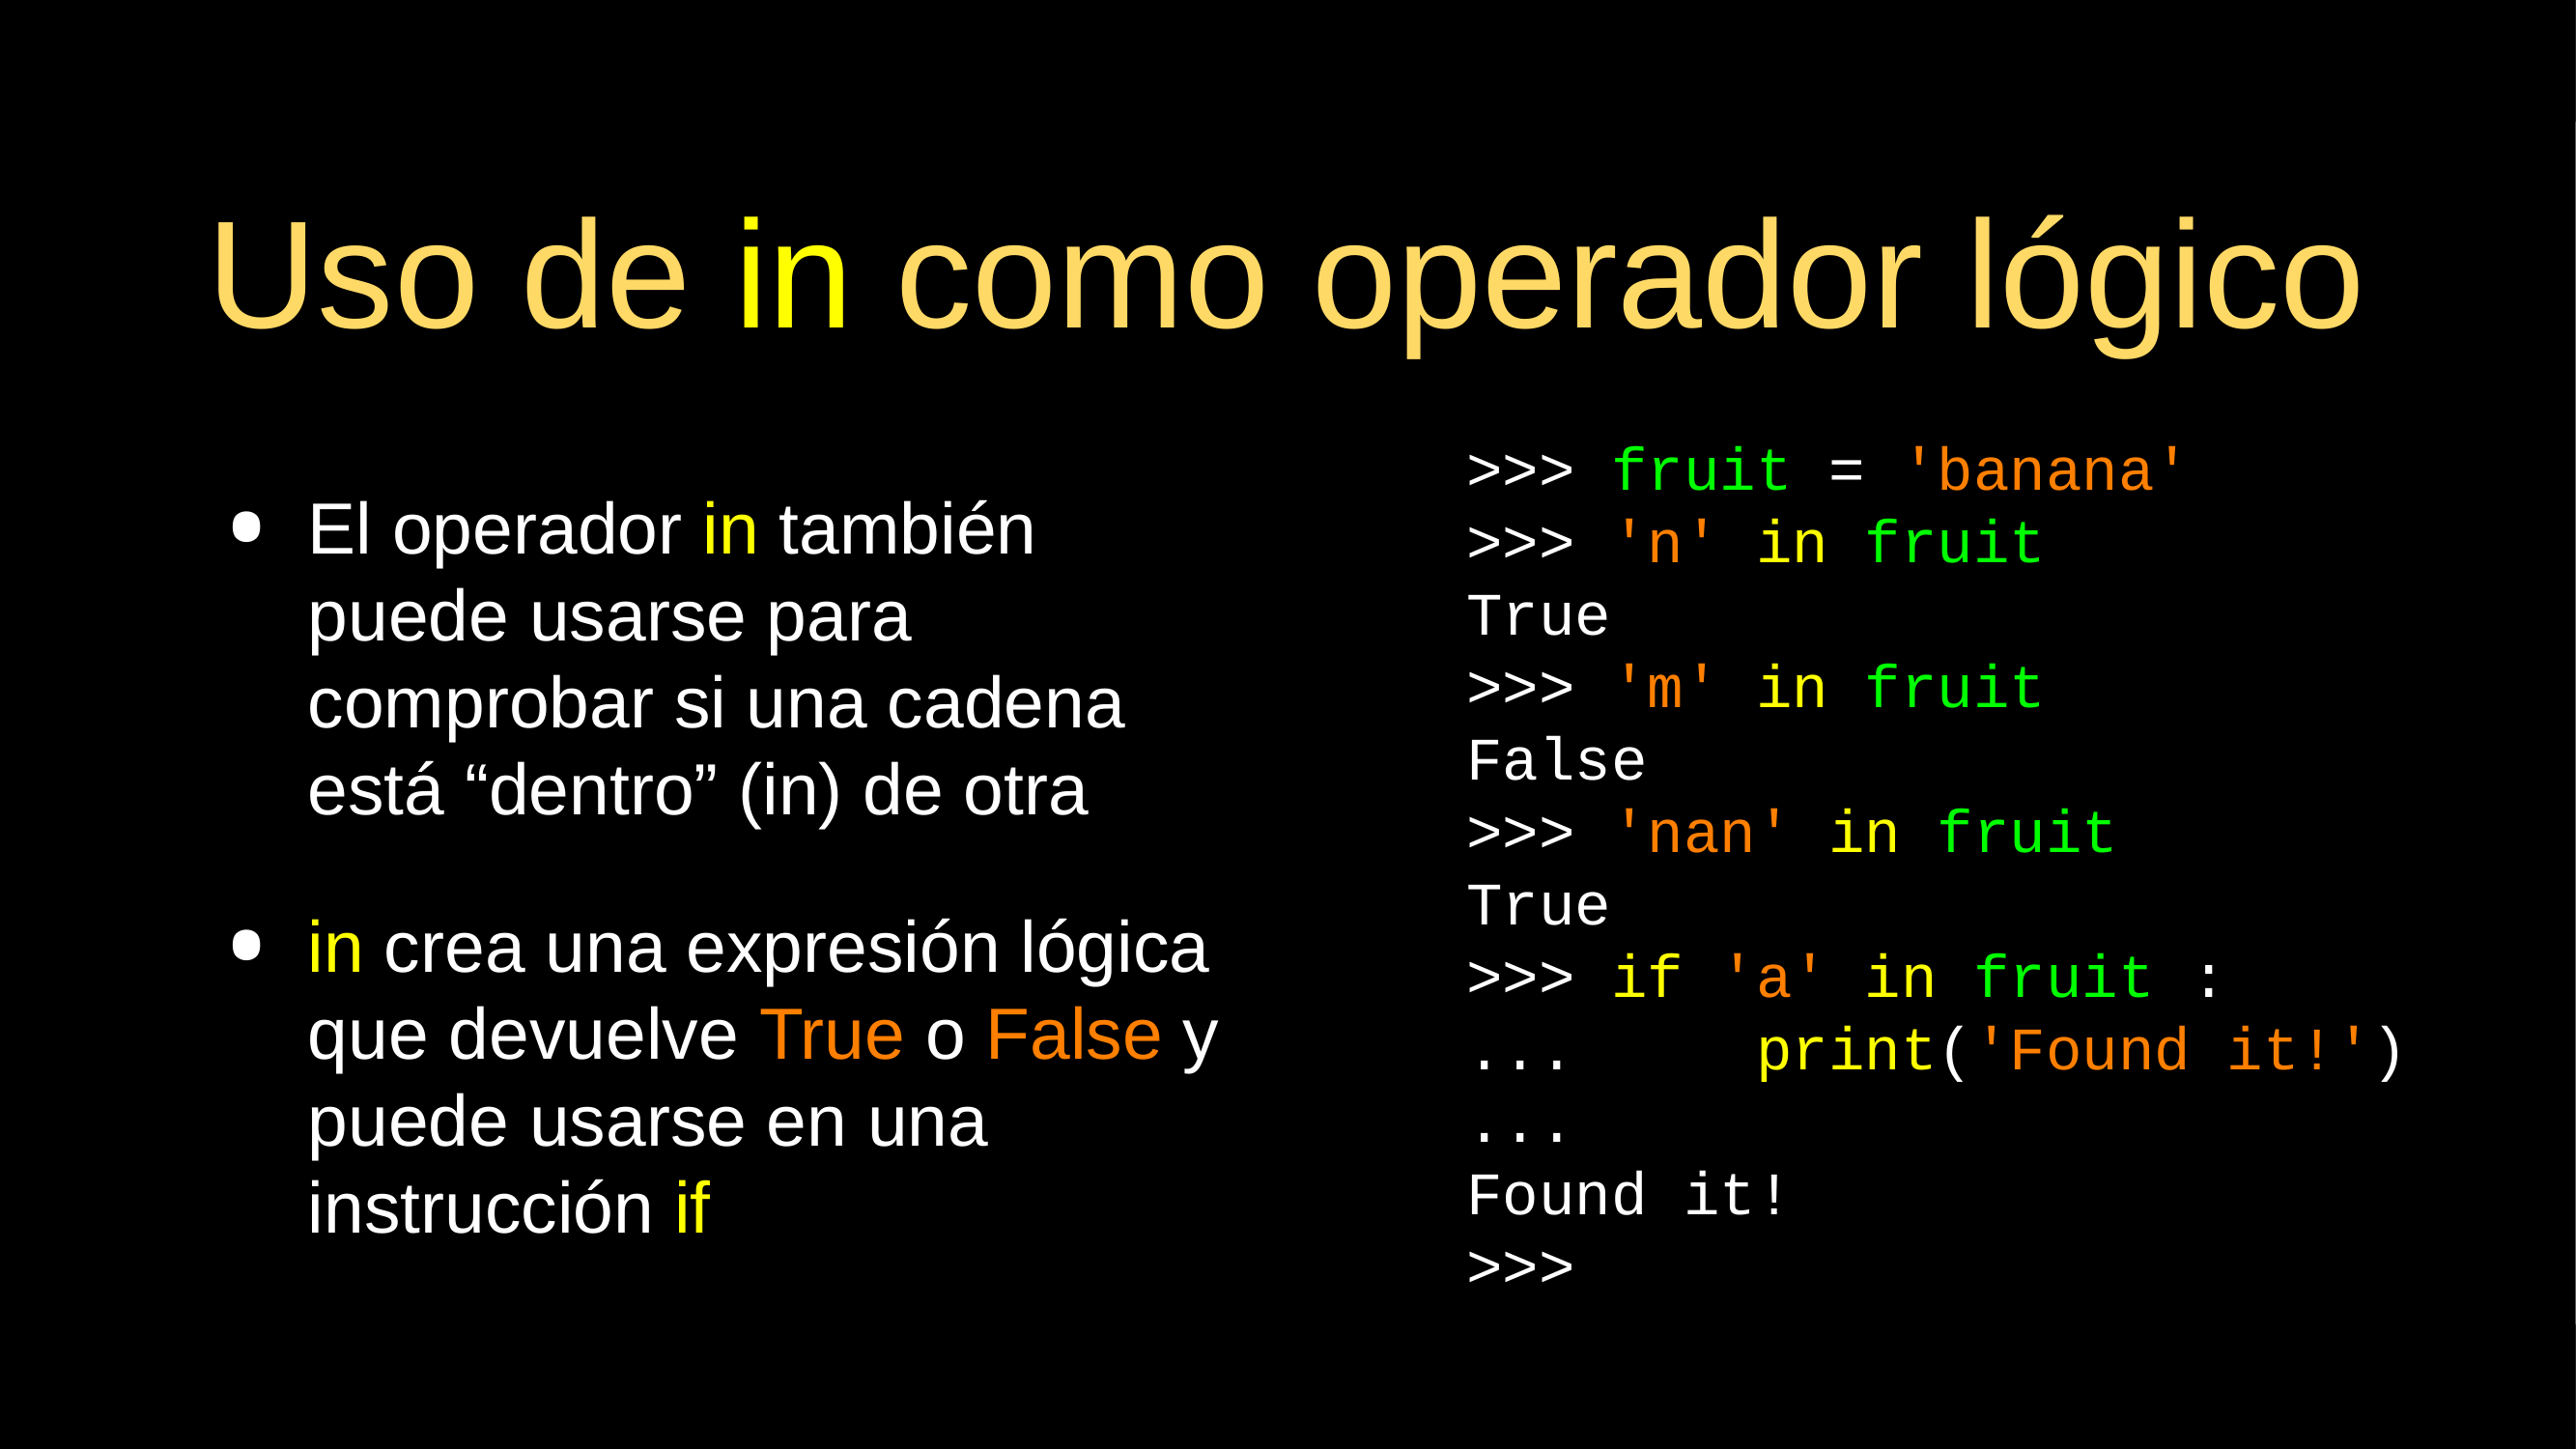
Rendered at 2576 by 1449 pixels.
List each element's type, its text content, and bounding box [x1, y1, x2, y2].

text_box >>> fruit = 'banana' >>> 'n' in fruit True >>> 'm' in fruit False >>> 'nan' in fruit True >>> if 'a' in fruit : ... print('Found it!') ... Found it! >>> [1466, 364, 2532, 1365]
title Uso de in como operador lógico [183, 131, 2391, 403]
list El operador in también puede usarse para comprobar si una cadena está “dentro” (in) de otra in crea una expresión lógica que devuelve True o False y puede usarse en una instrucción if [183, 412, 1238, 1317]
